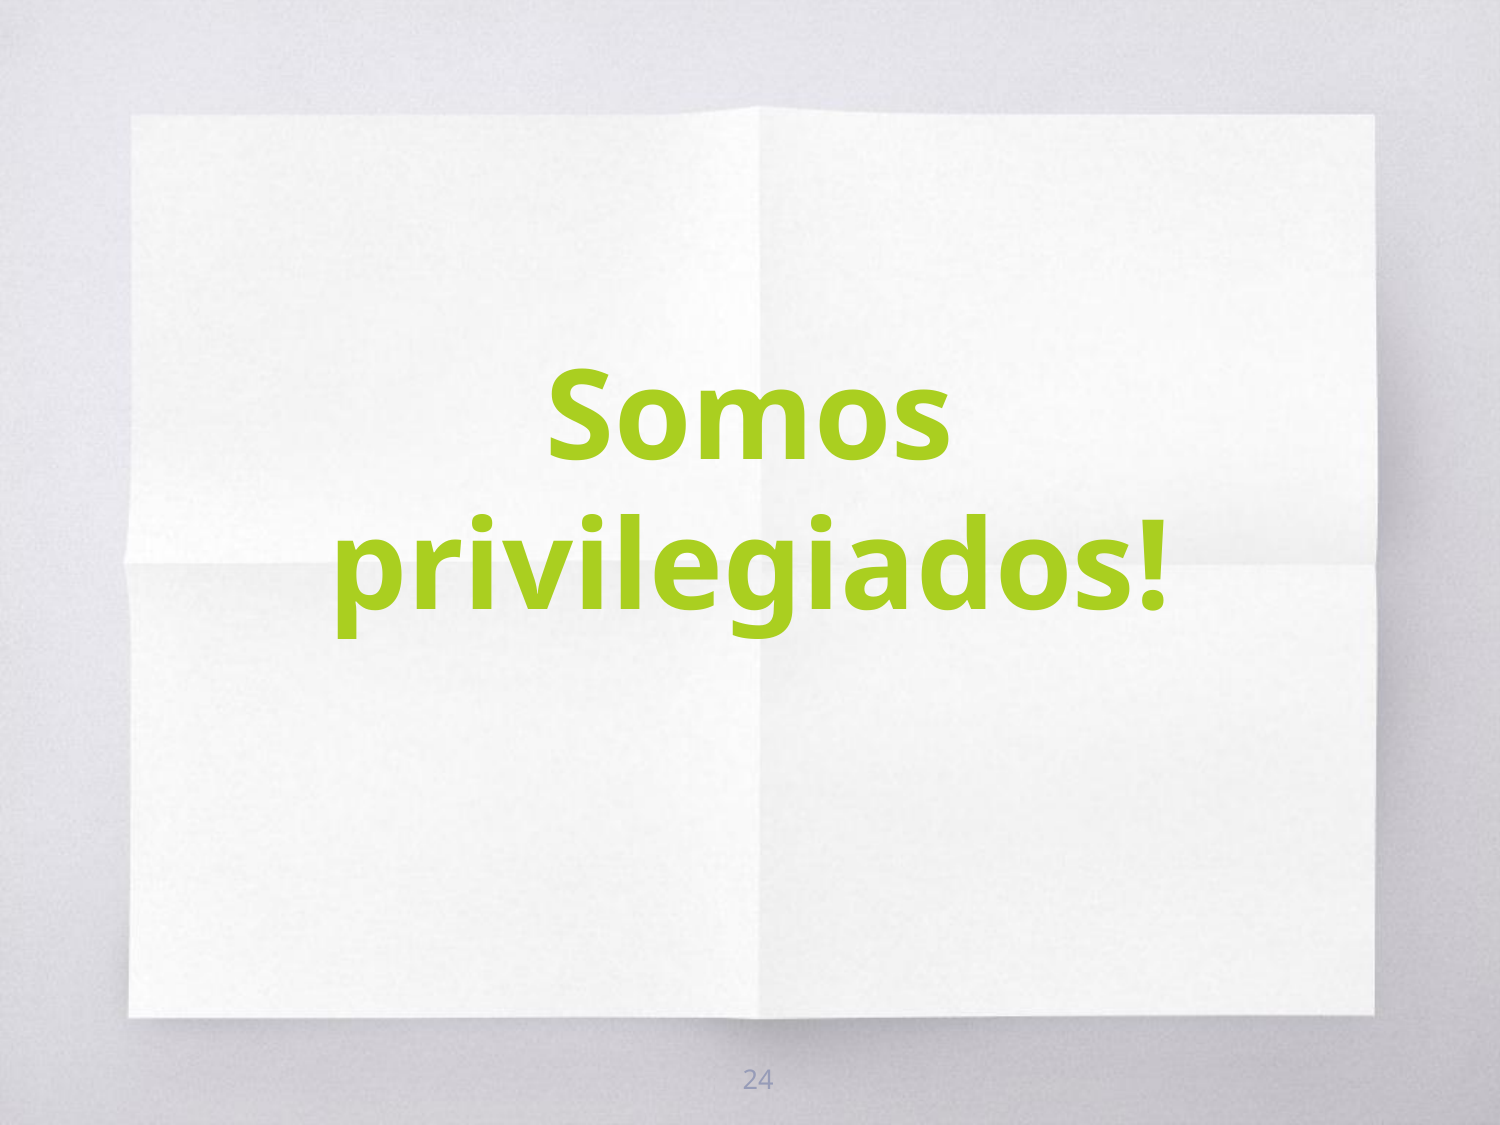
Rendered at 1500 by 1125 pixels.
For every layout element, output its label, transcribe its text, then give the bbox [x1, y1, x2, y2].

slide_number <number> [713, 1047, 804, 1113]
title Somos privilegiados! [112, 474, 1388, 650]
picture [0, 0, 1500, 1125]
